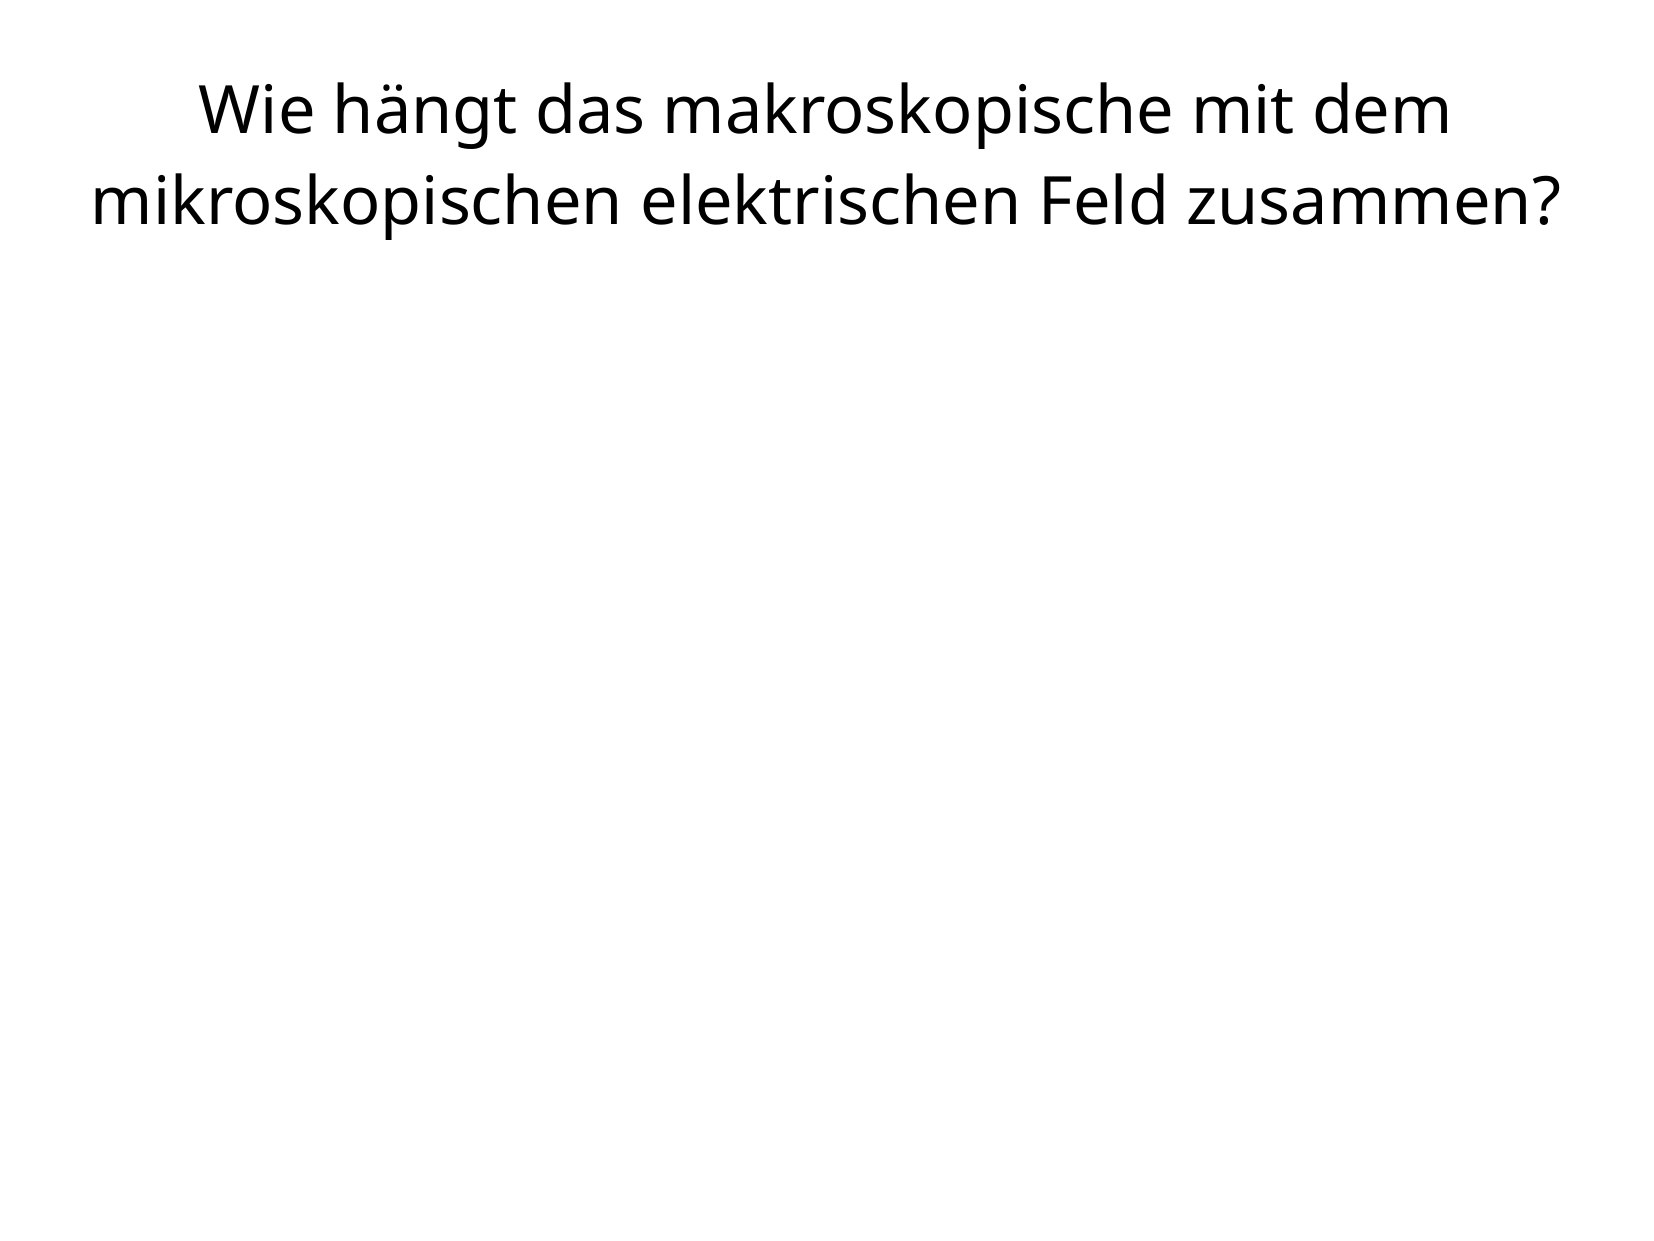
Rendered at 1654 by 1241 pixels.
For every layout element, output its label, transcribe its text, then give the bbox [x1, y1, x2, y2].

title Wie hängt das makroskopische mit dem mikroskopischen elektrischen Feld zusammen? [82, 49, 1571, 257]
